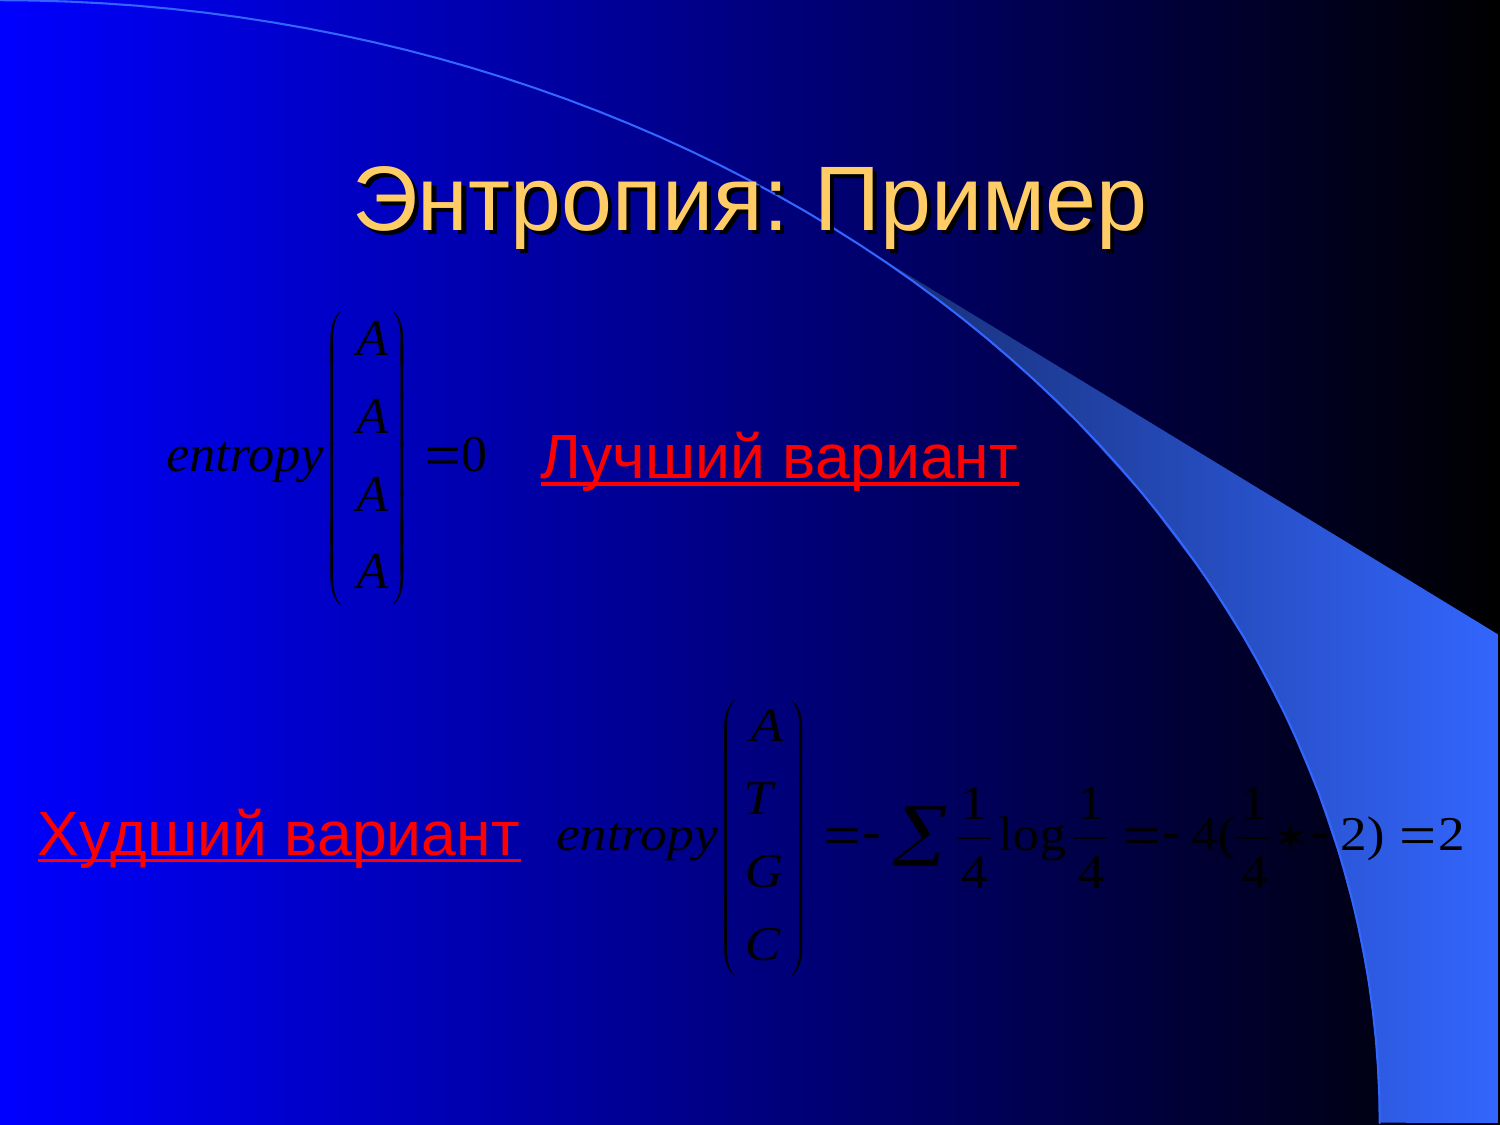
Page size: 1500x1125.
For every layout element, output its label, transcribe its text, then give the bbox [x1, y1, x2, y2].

chart [549, 692, 1475, 984]
text_box Лучший вариант [525, 408, 1034, 500]
text_box Худший вариант [23, 784, 536, 876]
chart [159, 302, 497, 615]
title Энтропия: Пример [112, 99, 1388, 288]
